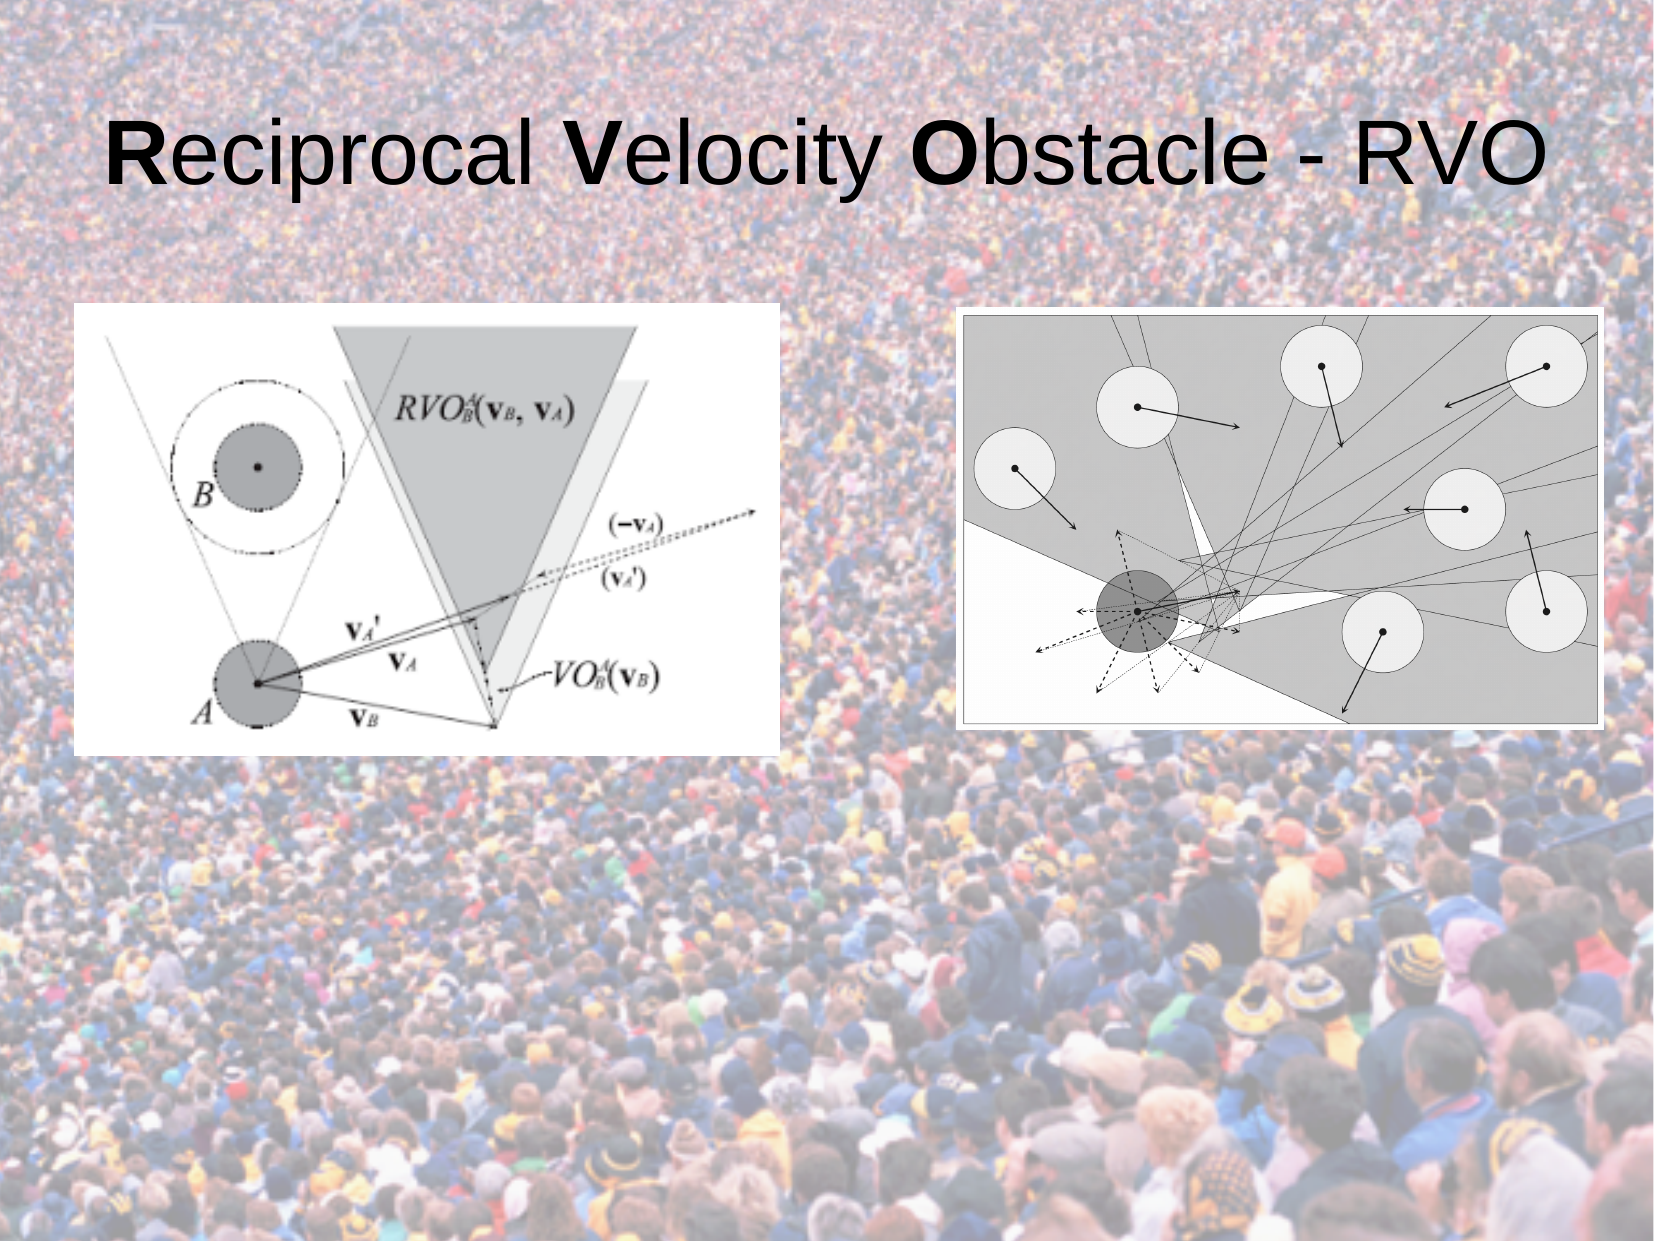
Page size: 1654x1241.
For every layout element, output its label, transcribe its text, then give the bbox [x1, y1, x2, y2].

picture [0, 0, 1654, 1241]
title Reciprocal Velocity Obstacle - RVO [82, 49, 1571, 257]
